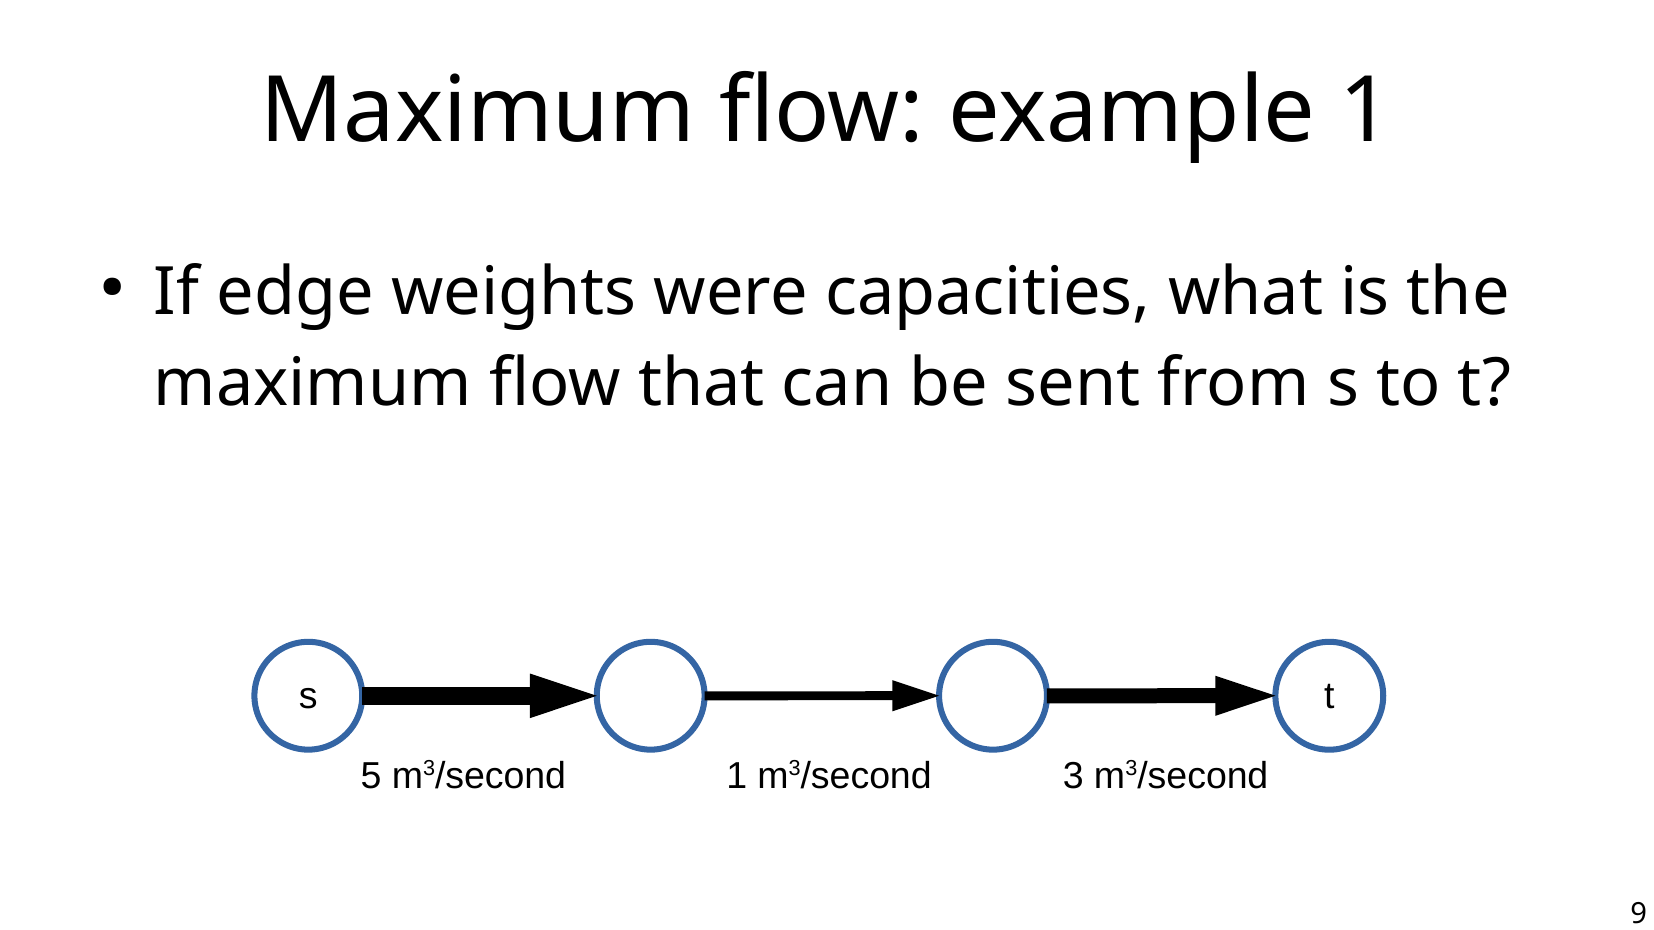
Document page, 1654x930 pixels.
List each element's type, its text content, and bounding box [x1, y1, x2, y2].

text_box [596, 641, 705, 750]
list If edge weights were capacities, what is the maximum flow that can be sent from s to t? [82, 242, 1571, 448]
text_box [939, 641, 1047, 750]
title Maximum flow: example 1 [82, 2, 1571, 210]
text_box 5 m3/second [341, 742, 586, 808]
text_box 1 m3/second [707, 742, 952, 808]
text_box 3 m3/second [1043, 742, 1288, 808]
text_box t [1275, 641, 1384, 750]
text_box s [254, 641, 362, 750]
